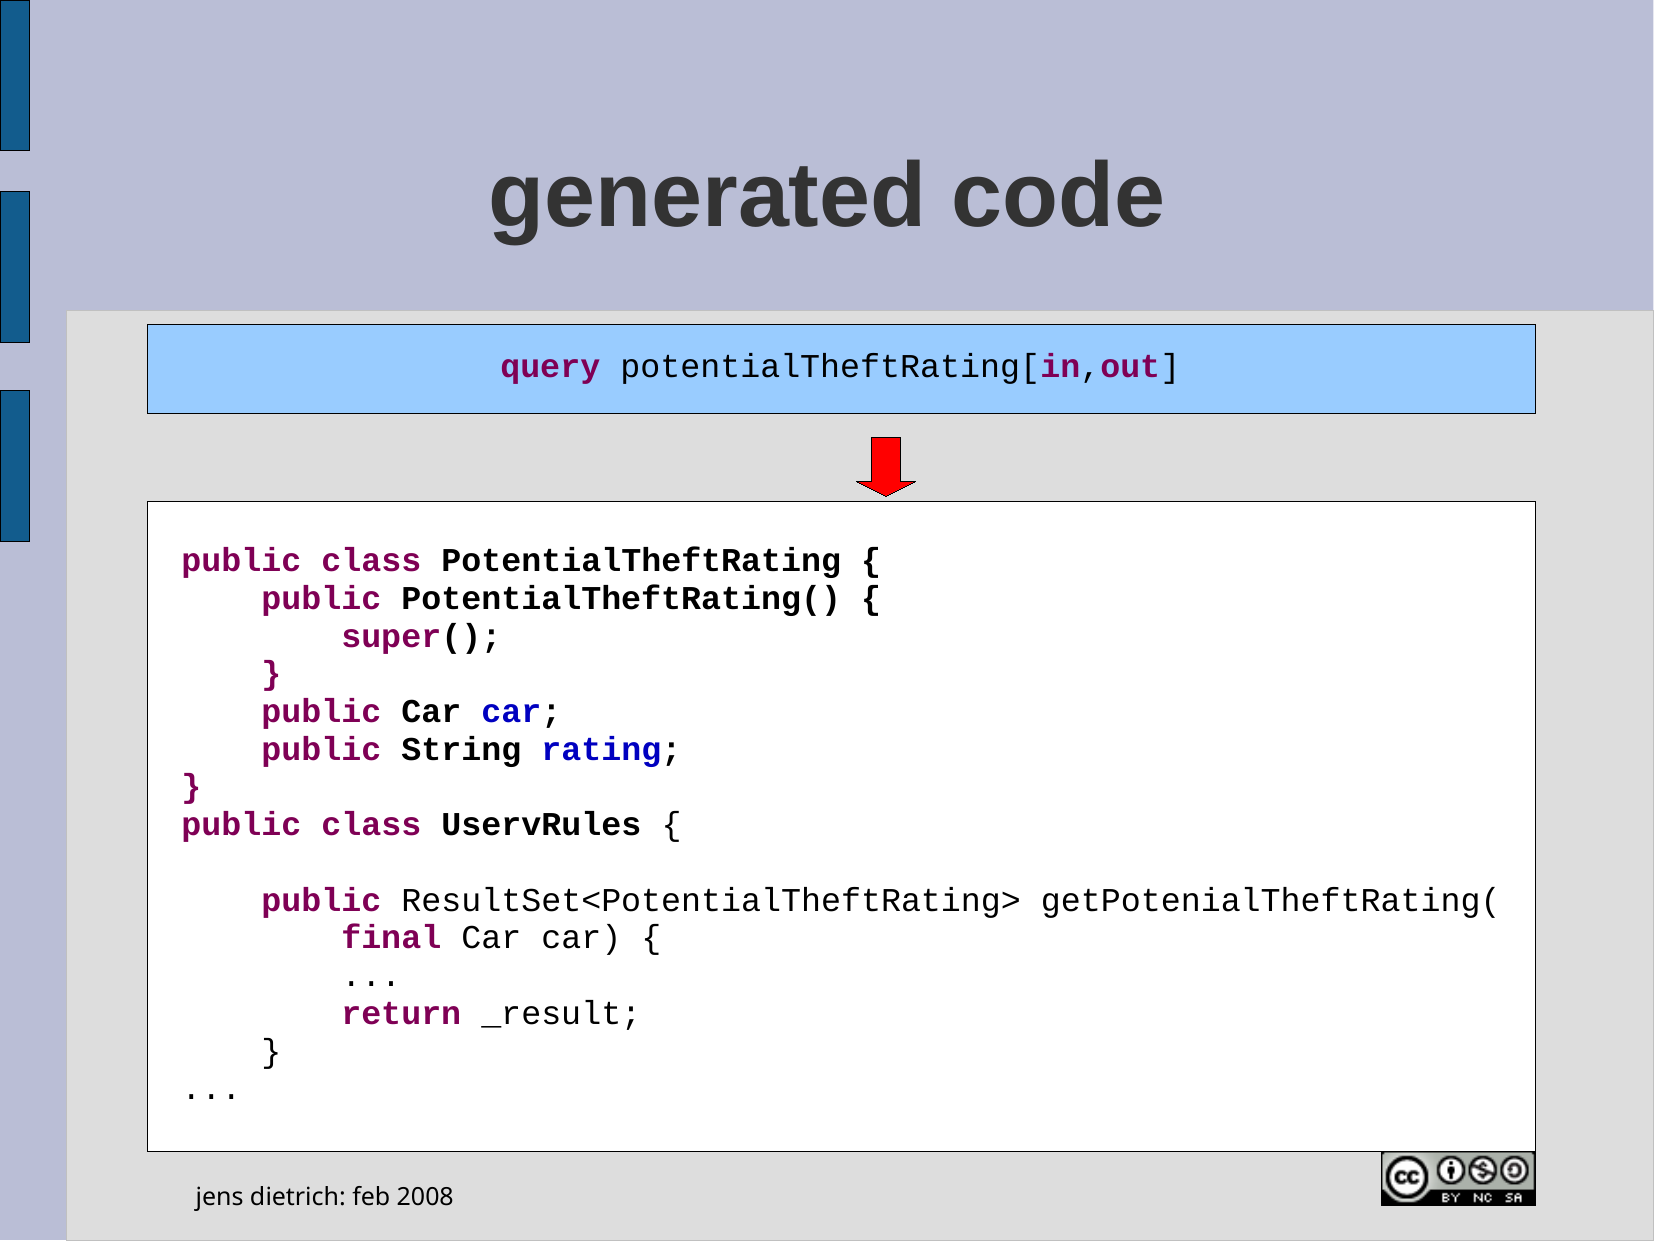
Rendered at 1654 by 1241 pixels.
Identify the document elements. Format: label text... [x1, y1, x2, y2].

title generated code [121, 91, 1534, 299]
text_box public class PotentialTheftRating { public PotentialTheftRating() { super(); } public Car car; public String rating; } public class UservRules { public ResultSet<PotentialTheftRating> getPotenialTheftRating( final Car car) { ... return _result; } ... [147, 501, 1536, 1152]
text_box [856, 437, 916, 497]
picture [1381, 1152, 1536, 1206]
text_box query potentialTheftRating[in,out] [147, 324, 1536, 414]
